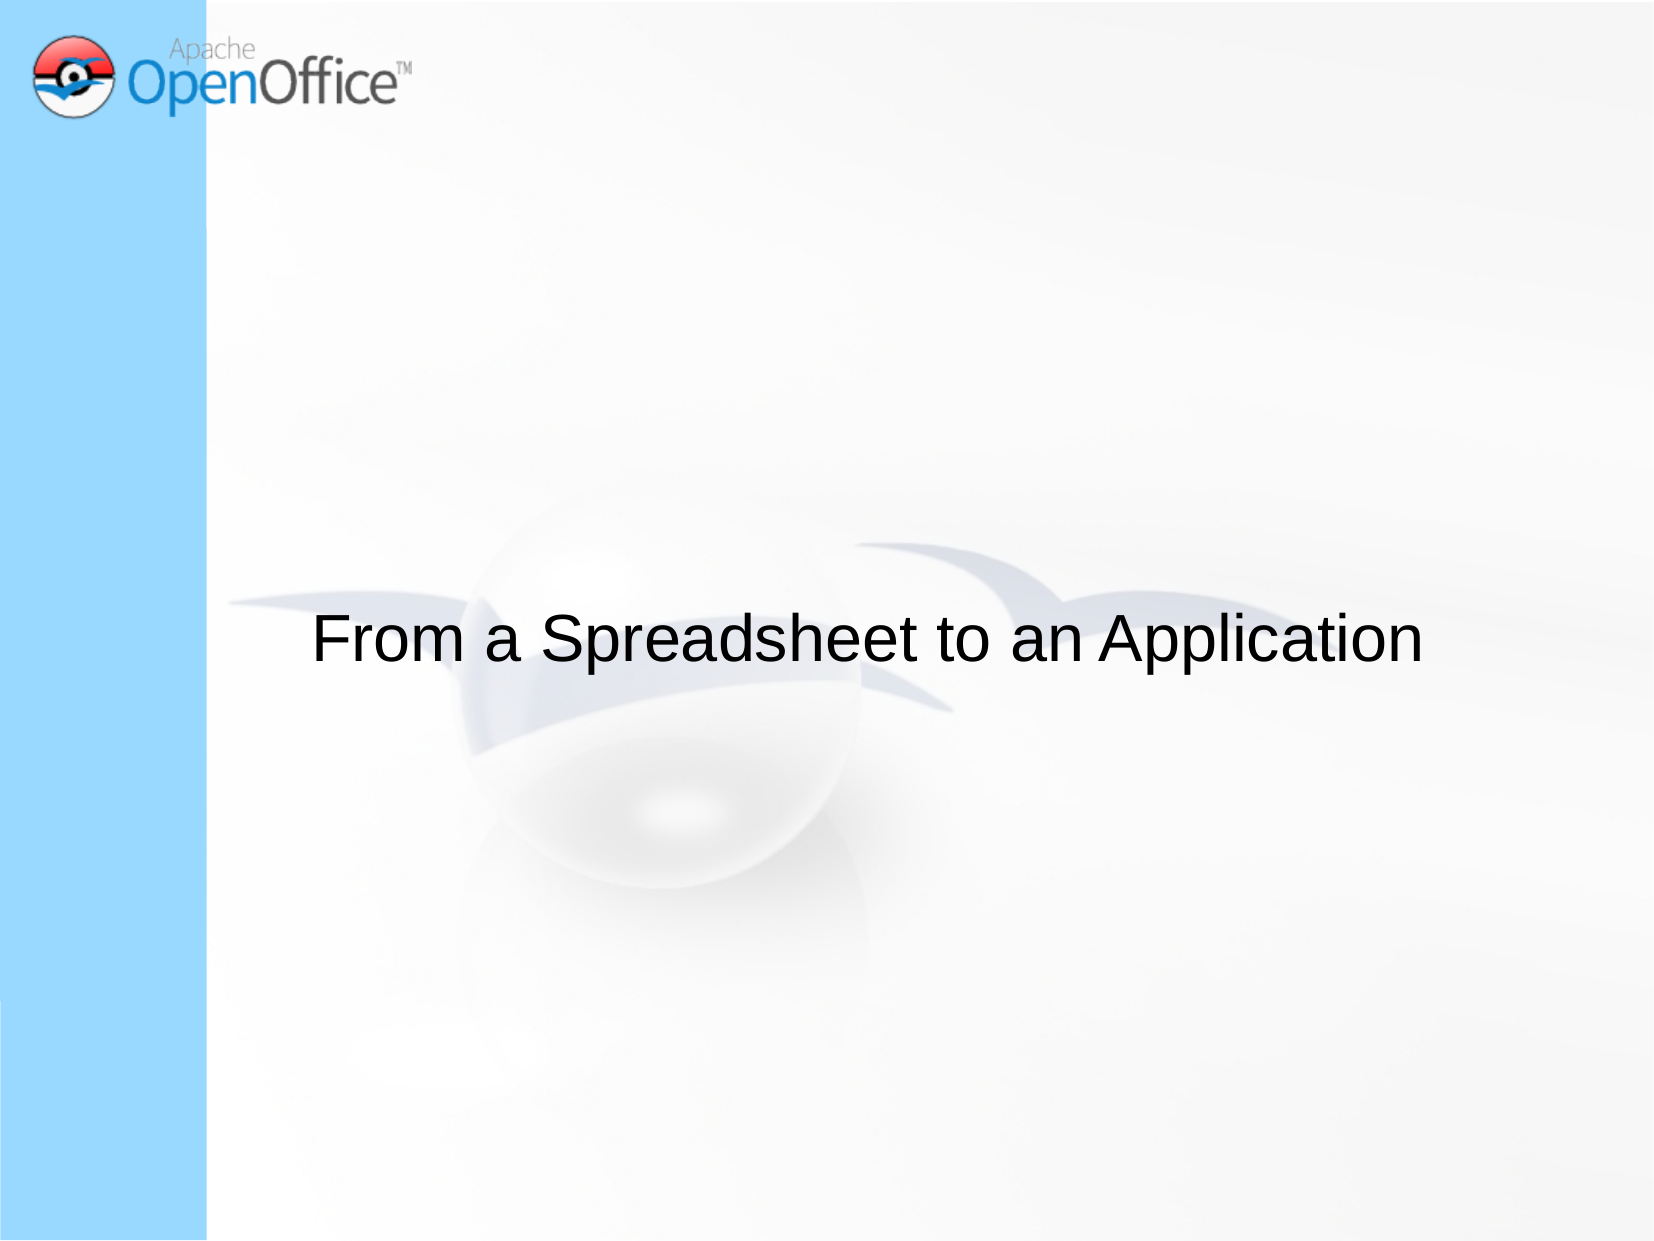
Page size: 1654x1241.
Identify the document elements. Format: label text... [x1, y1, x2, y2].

picture [31, 2, 1654, 1241]
subtitle From a Spreadsheet to an Application [165, 108, 1571, 1168]
